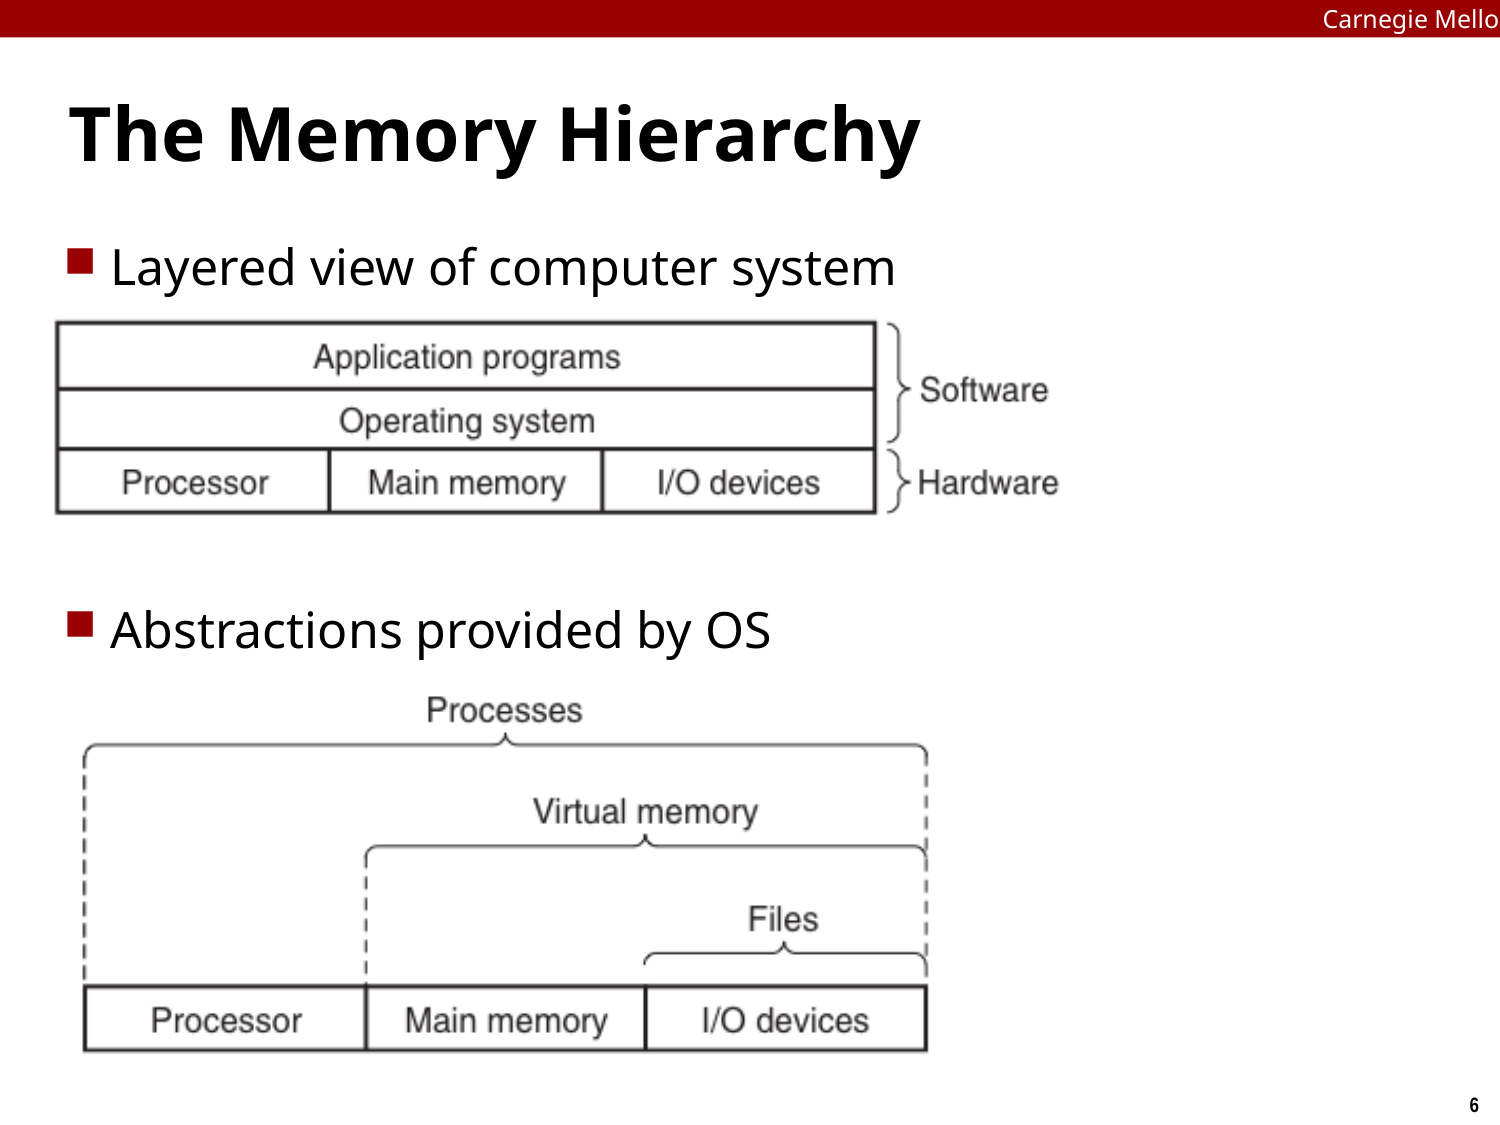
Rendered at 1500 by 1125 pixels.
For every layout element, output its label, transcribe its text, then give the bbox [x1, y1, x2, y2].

picture [37, 674, 977, 1071]
text_box Carnegie Mellon [1322, 3, 1500, 33]
picture [37, 299, 1086, 538]
list Layered view of computer system Abstractions provided by OS [62, 229, 1438, 1121]
title The Memory Hierarchy [62, 41, 1463, 221]
